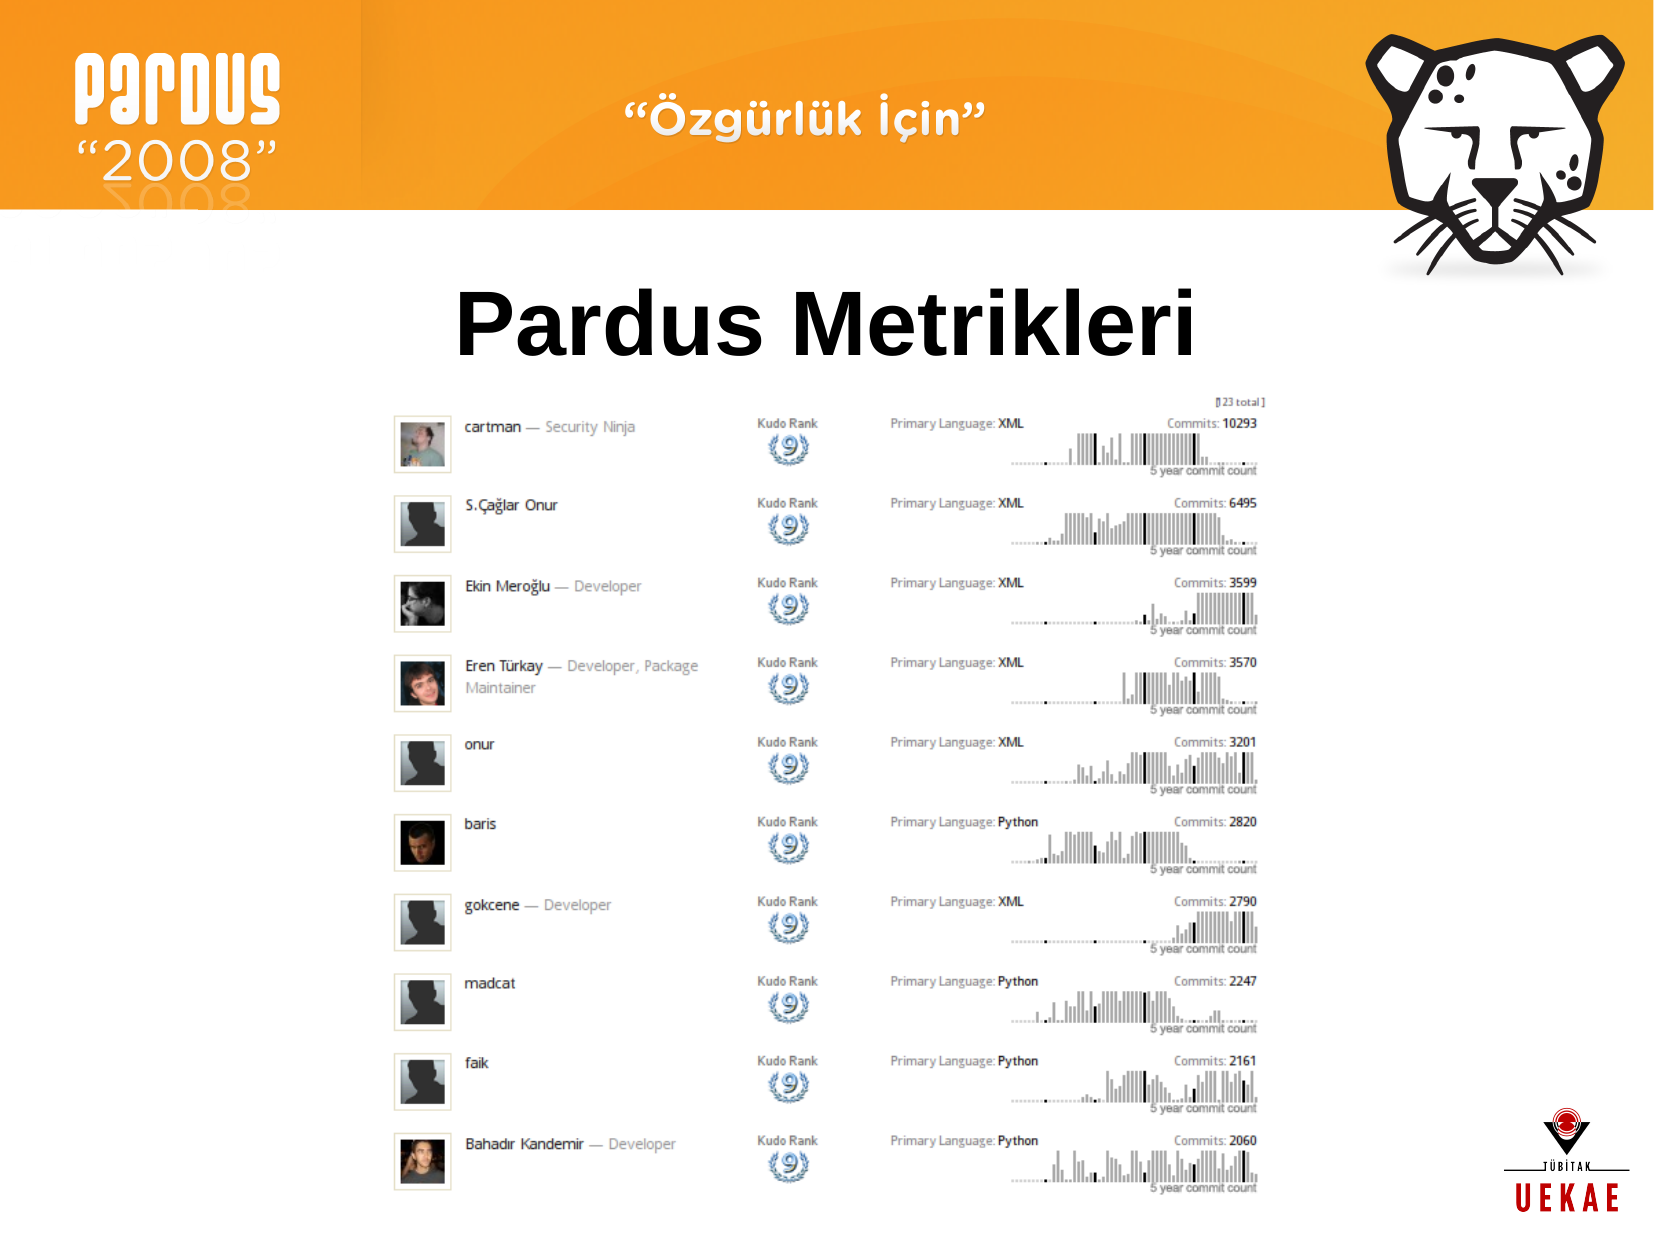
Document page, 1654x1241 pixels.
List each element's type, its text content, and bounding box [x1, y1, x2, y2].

title Pardus Metrikleri [82, 220, 1571, 428]
picture [1500, 1104, 1634, 1215]
picture [0, 0, 1654, 293]
picture [383, 391, 1270, 1203]
